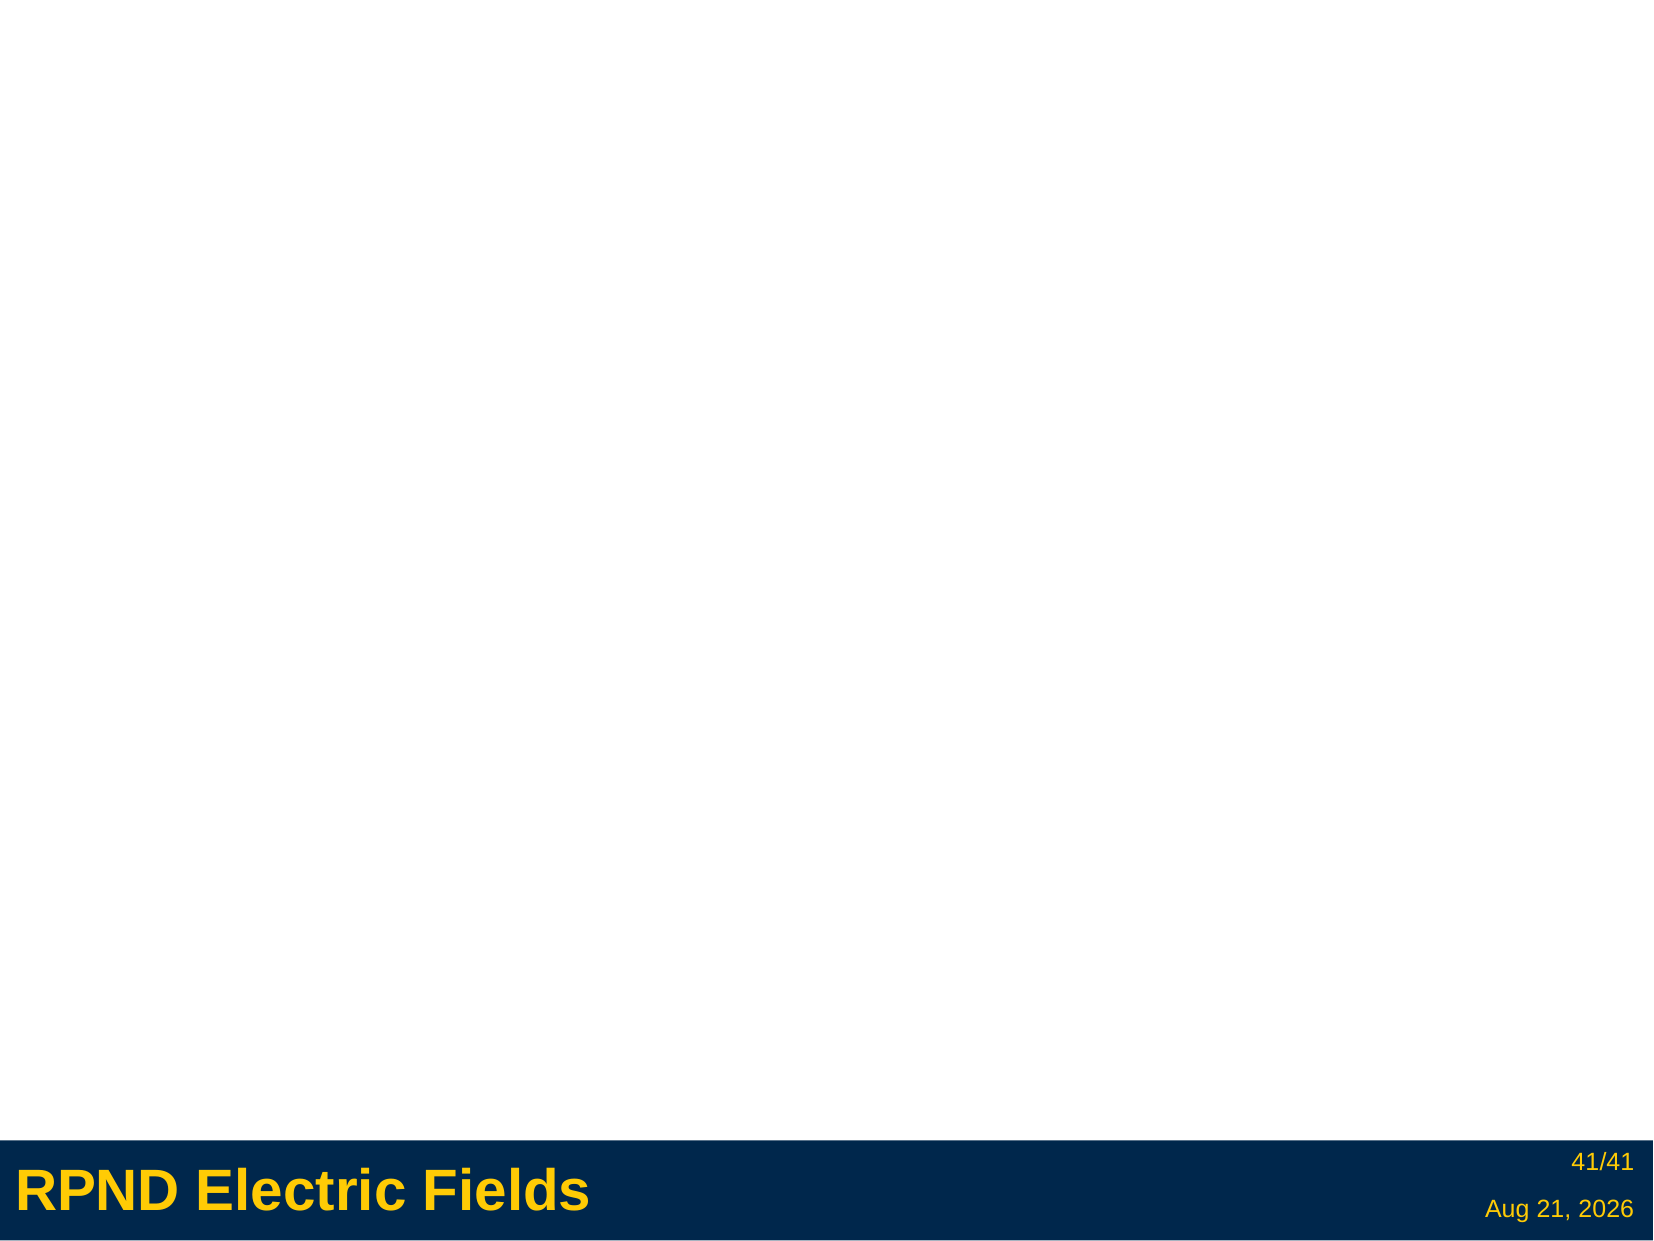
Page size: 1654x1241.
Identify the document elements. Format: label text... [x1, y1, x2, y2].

title RPND Electric Fields [14, 1140, 1380, 1241]
